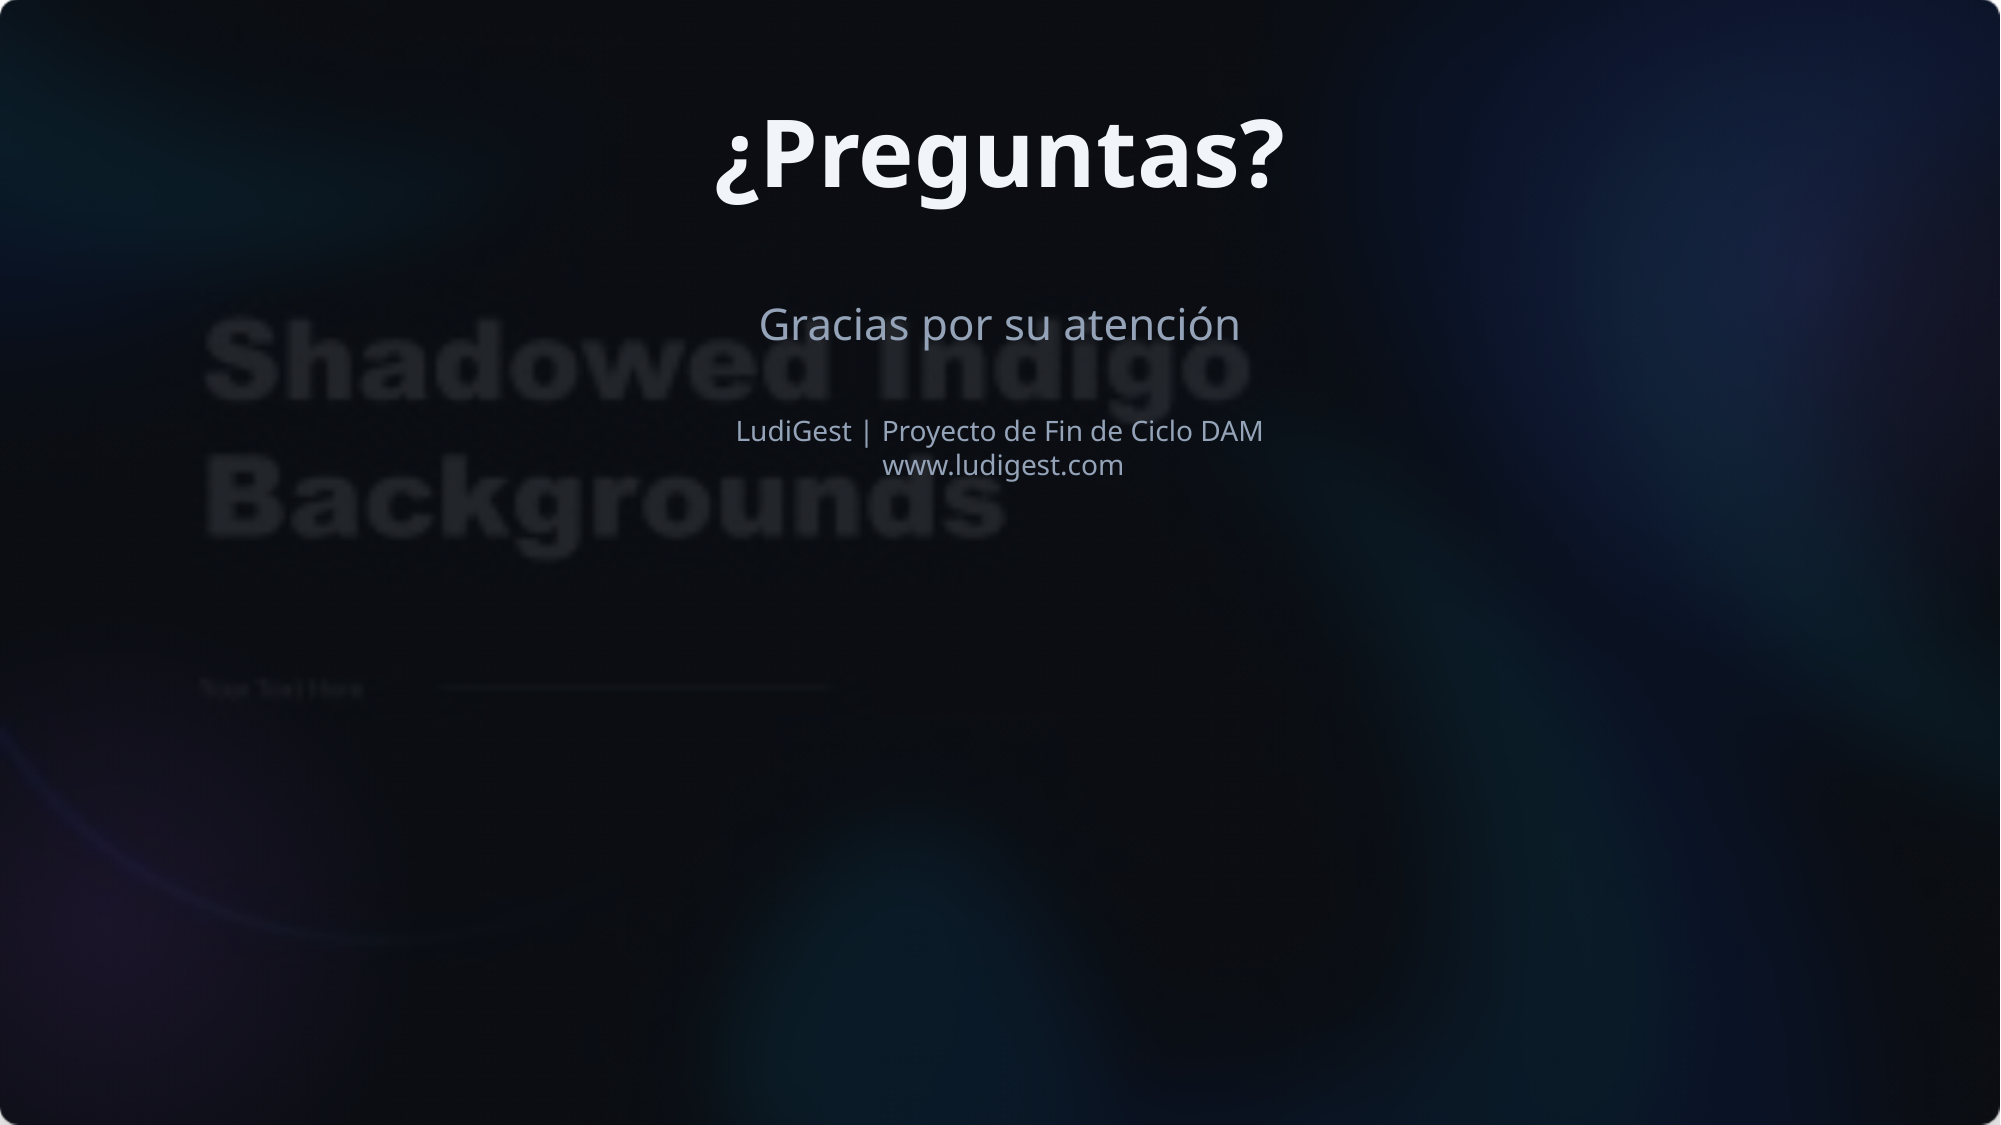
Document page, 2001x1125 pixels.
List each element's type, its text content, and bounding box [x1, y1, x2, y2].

text_box ¿Preguntas? [932, 146, 953, 177]
text_box Gracias por su atención [93, 265, 1907, 350]
picture [0, 0, 2000, 1125]
text_box ¿Preguntas? [48, 93, 1952, 207]
text_box LudiGest | Proyecto de Fin de Ciclo DAM www.ludigest.com [93, 413, 1907, 482]
